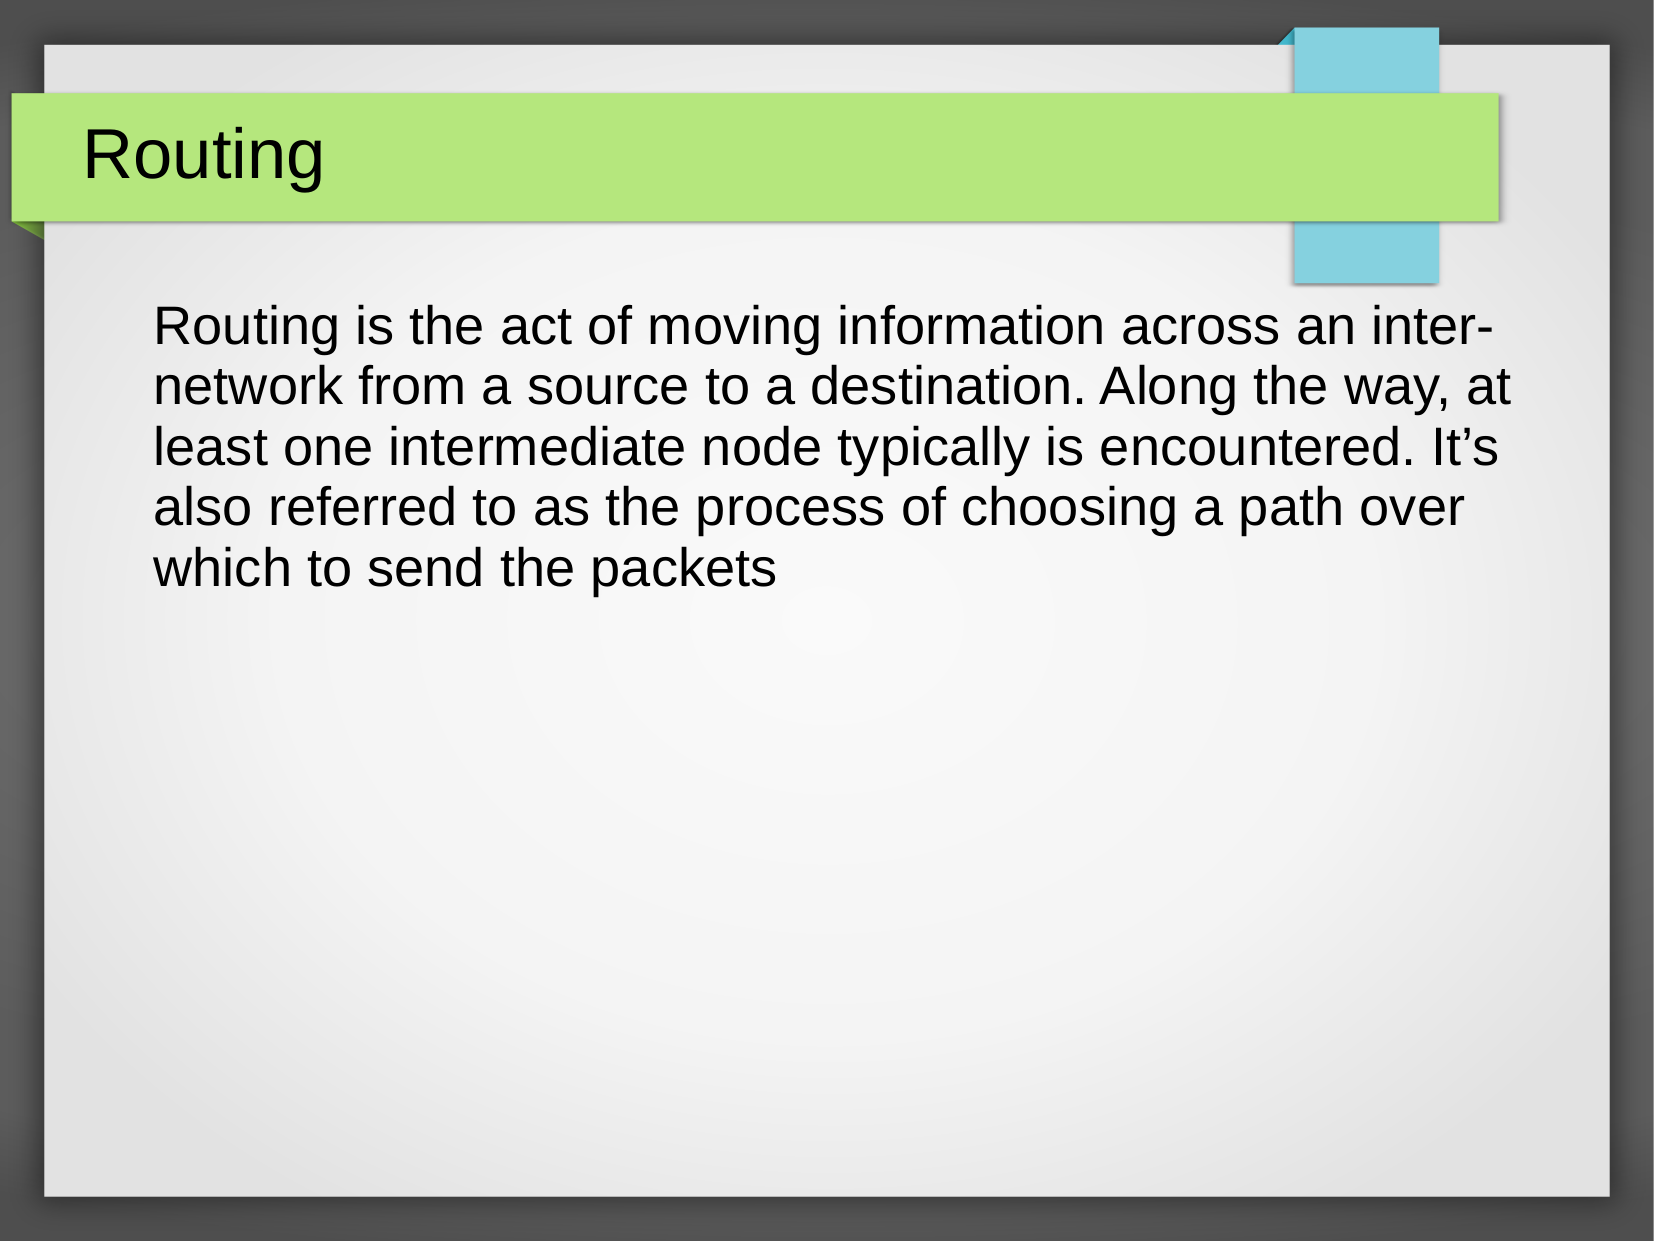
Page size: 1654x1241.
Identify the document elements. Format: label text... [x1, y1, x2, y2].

title Routing [82, 94, 1264, 213]
list Routing is the act of moving information across an inter-network from a source to a destination. Along the way, at least one intermediate node typically is encountered. It’s also referred to as the process of choosing a path over which to send the packets [82, 295, 1571, 1015]
picture [0, 0, 1654, 1241]
